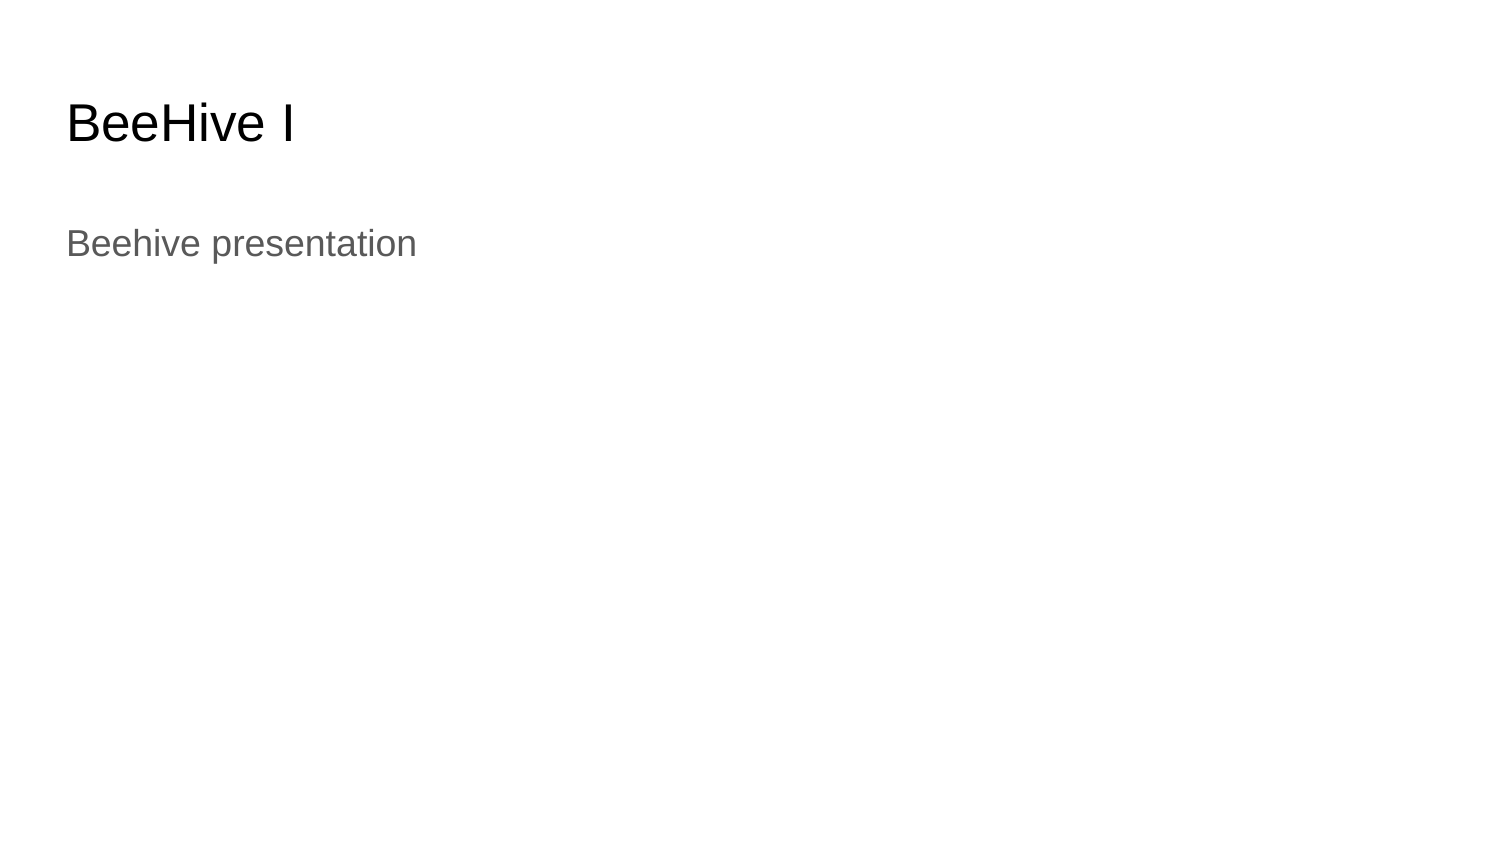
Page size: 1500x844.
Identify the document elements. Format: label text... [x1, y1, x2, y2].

list Beehive presentation [51, 196, 1449, 758]
title BeeHive I [51, 72, 1449, 167]
